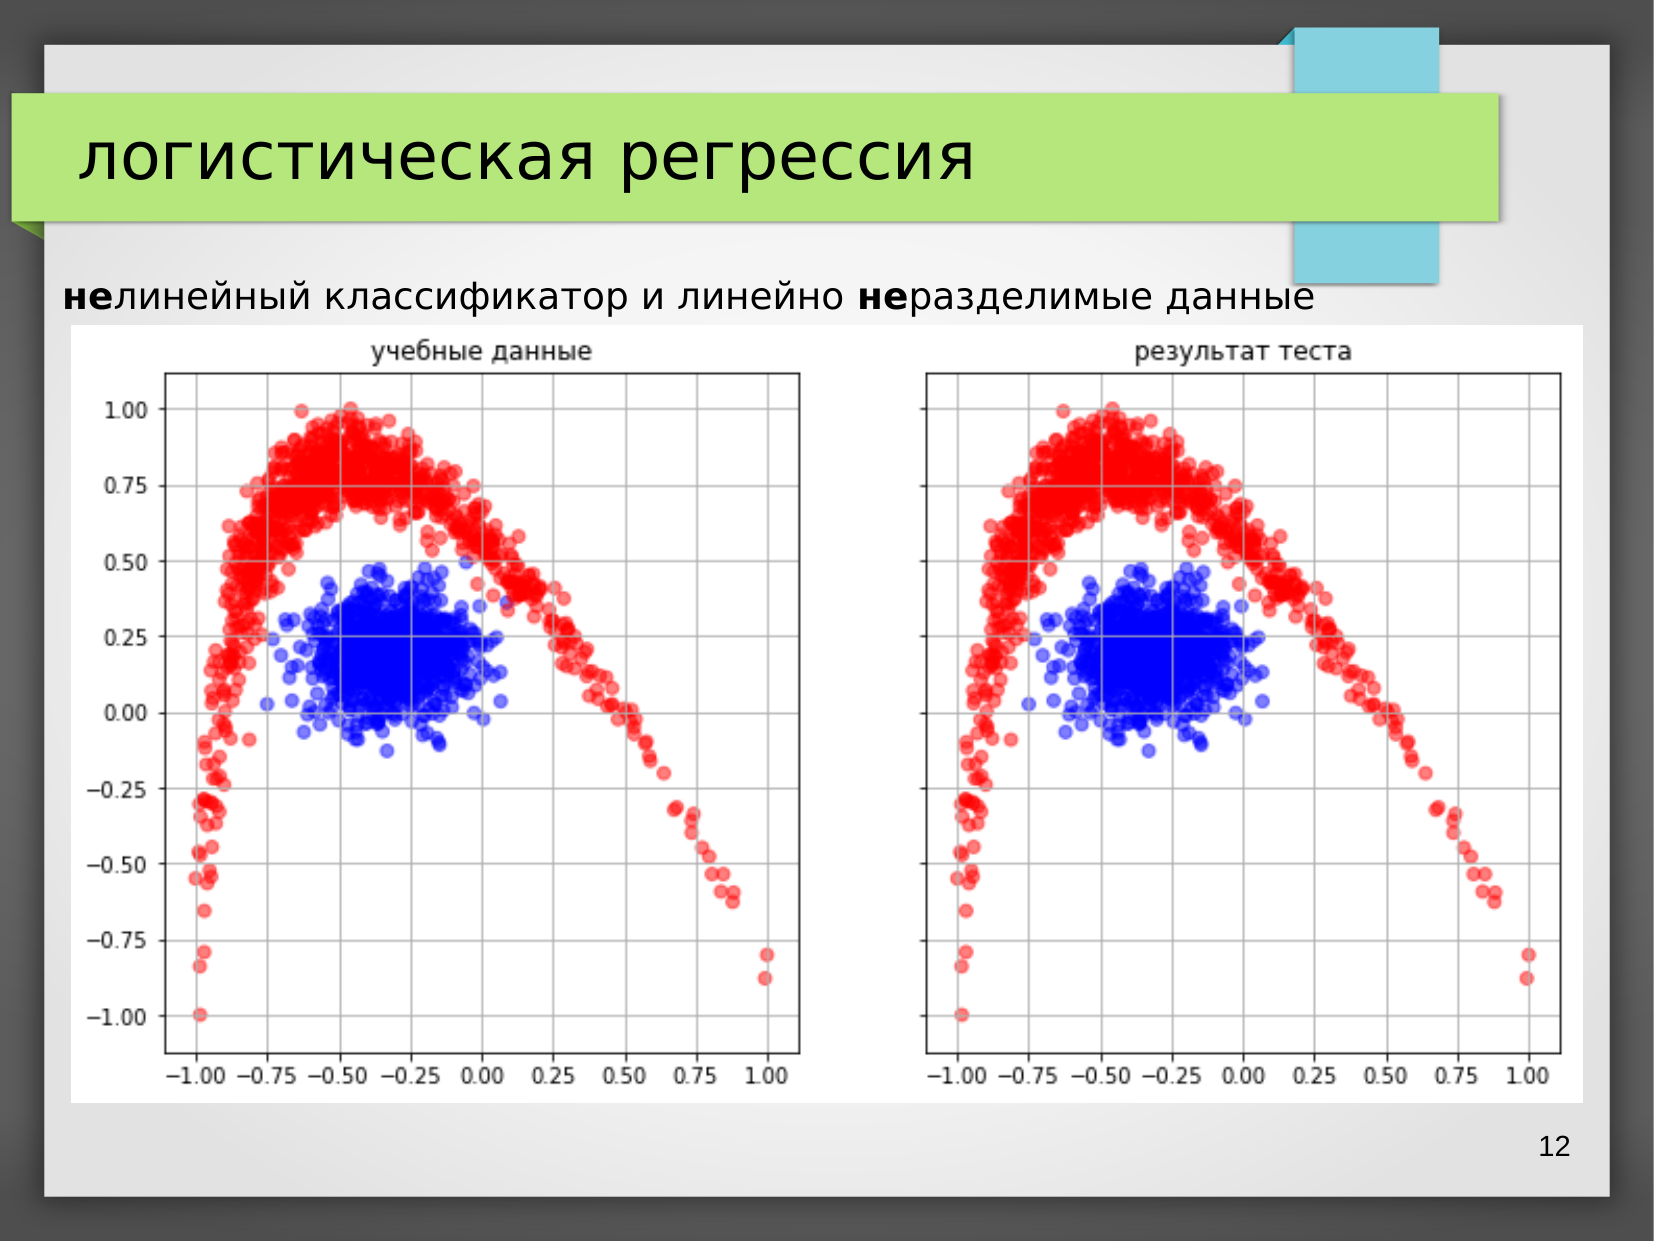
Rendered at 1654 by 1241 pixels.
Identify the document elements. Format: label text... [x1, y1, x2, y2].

picture [0, 0, 1654, 1241]
text_box нелинейный классификатор и линейно неразделимые данные [47, 267, 1536, 331]
title логистическая регрессия [77, 108, 1460, 205]
